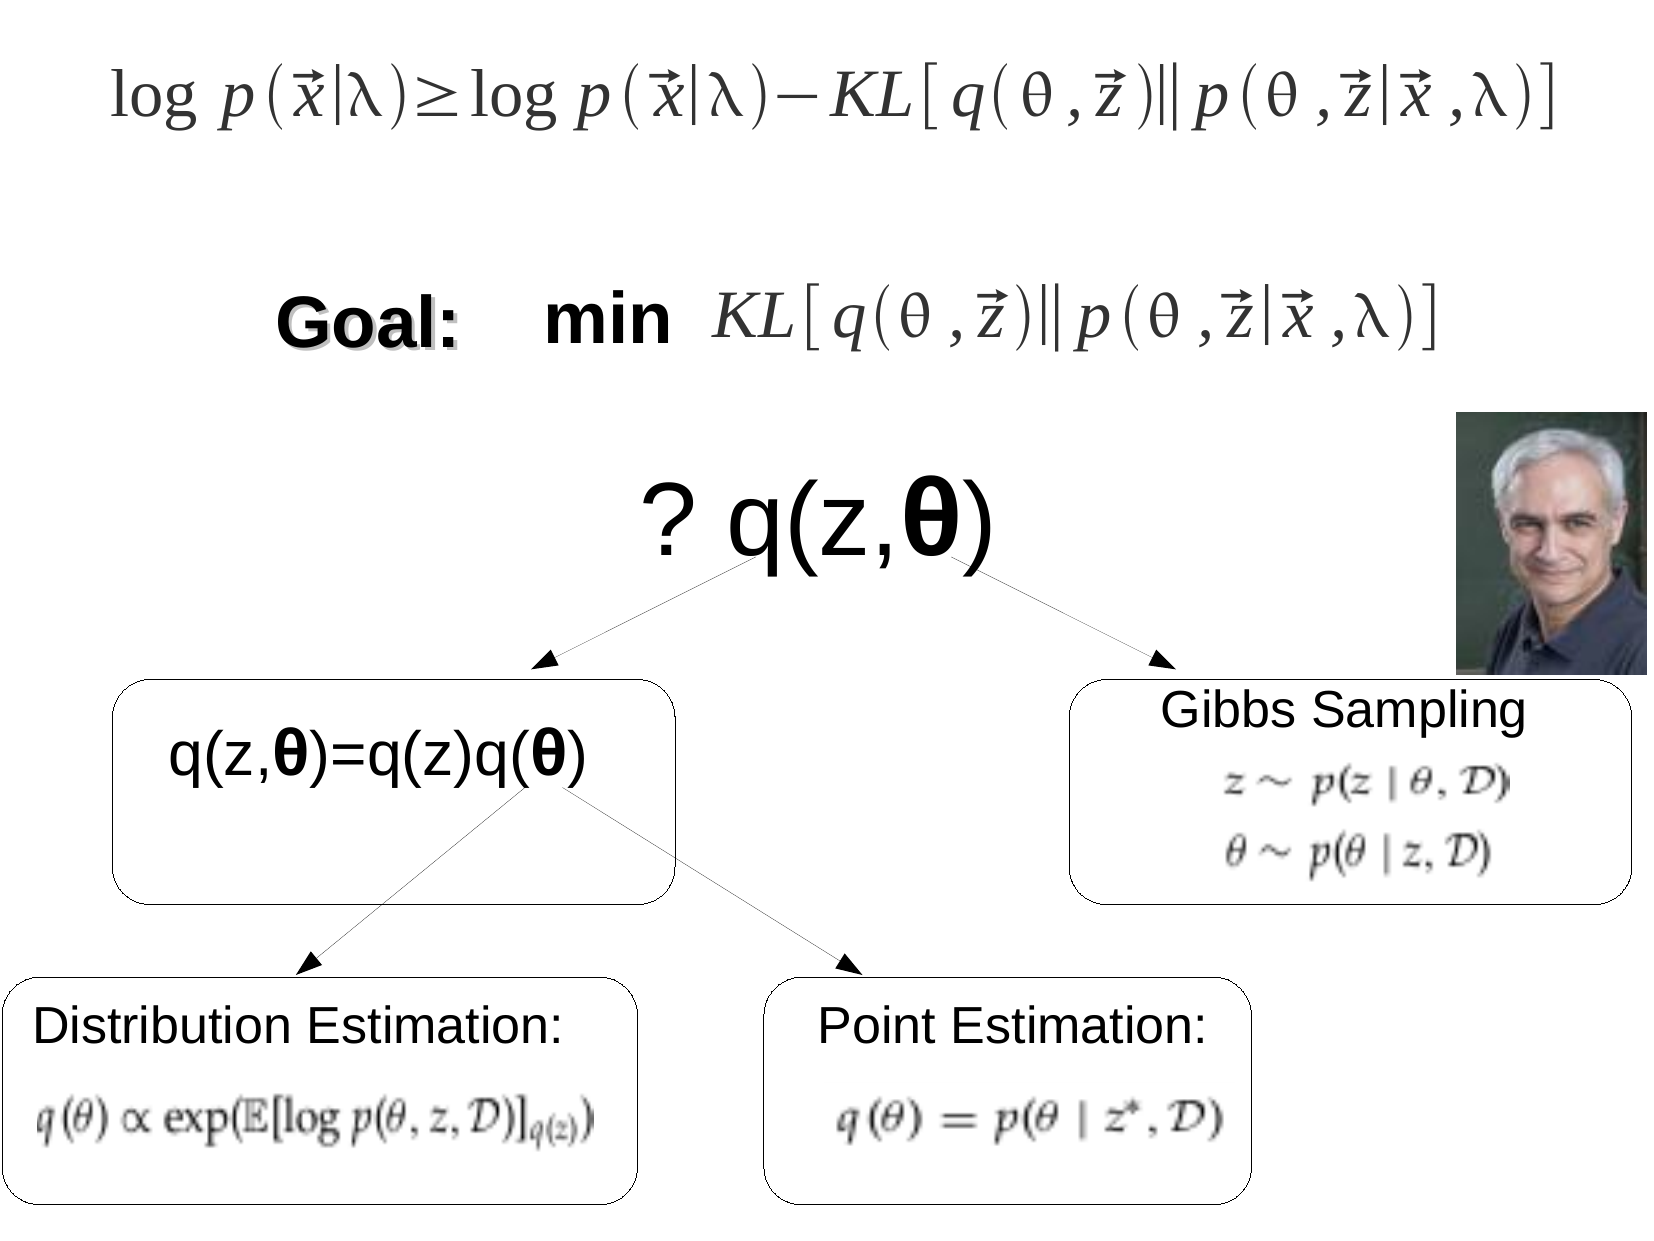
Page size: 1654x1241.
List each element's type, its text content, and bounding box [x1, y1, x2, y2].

picture [1456, 412, 1647, 676]
text_box Distribution Estimation: [17, 988, 601, 1069]
text_box Gibbs Sampling [1145, 673, 1544, 753]
text_box [112, 679, 676, 905]
picture [1205, 753, 1510, 889]
chart [92, 57, 1575, 136]
text_box [1069, 679, 1632, 905]
picture [824, 1081, 1235, 1163]
text_box Point Estimation: [802, 988, 1291, 1069]
text_box q(z,θ)=q(z)q(θ) [153, 701, 642, 795]
text_box [763, 977, 1252, 1205]
text_box min [528, 270, 717, 380]
text_box [383, 795, 676, 905]
text_box Goal: [260, 274, 486, 383]
text_box ? q(z,θ) [624, 436, 1225, 581]
text_box [2, 977, 638, 1205]
chart [691, 277, 1457, 356]
picture [37, 1081, 594, 1163]
